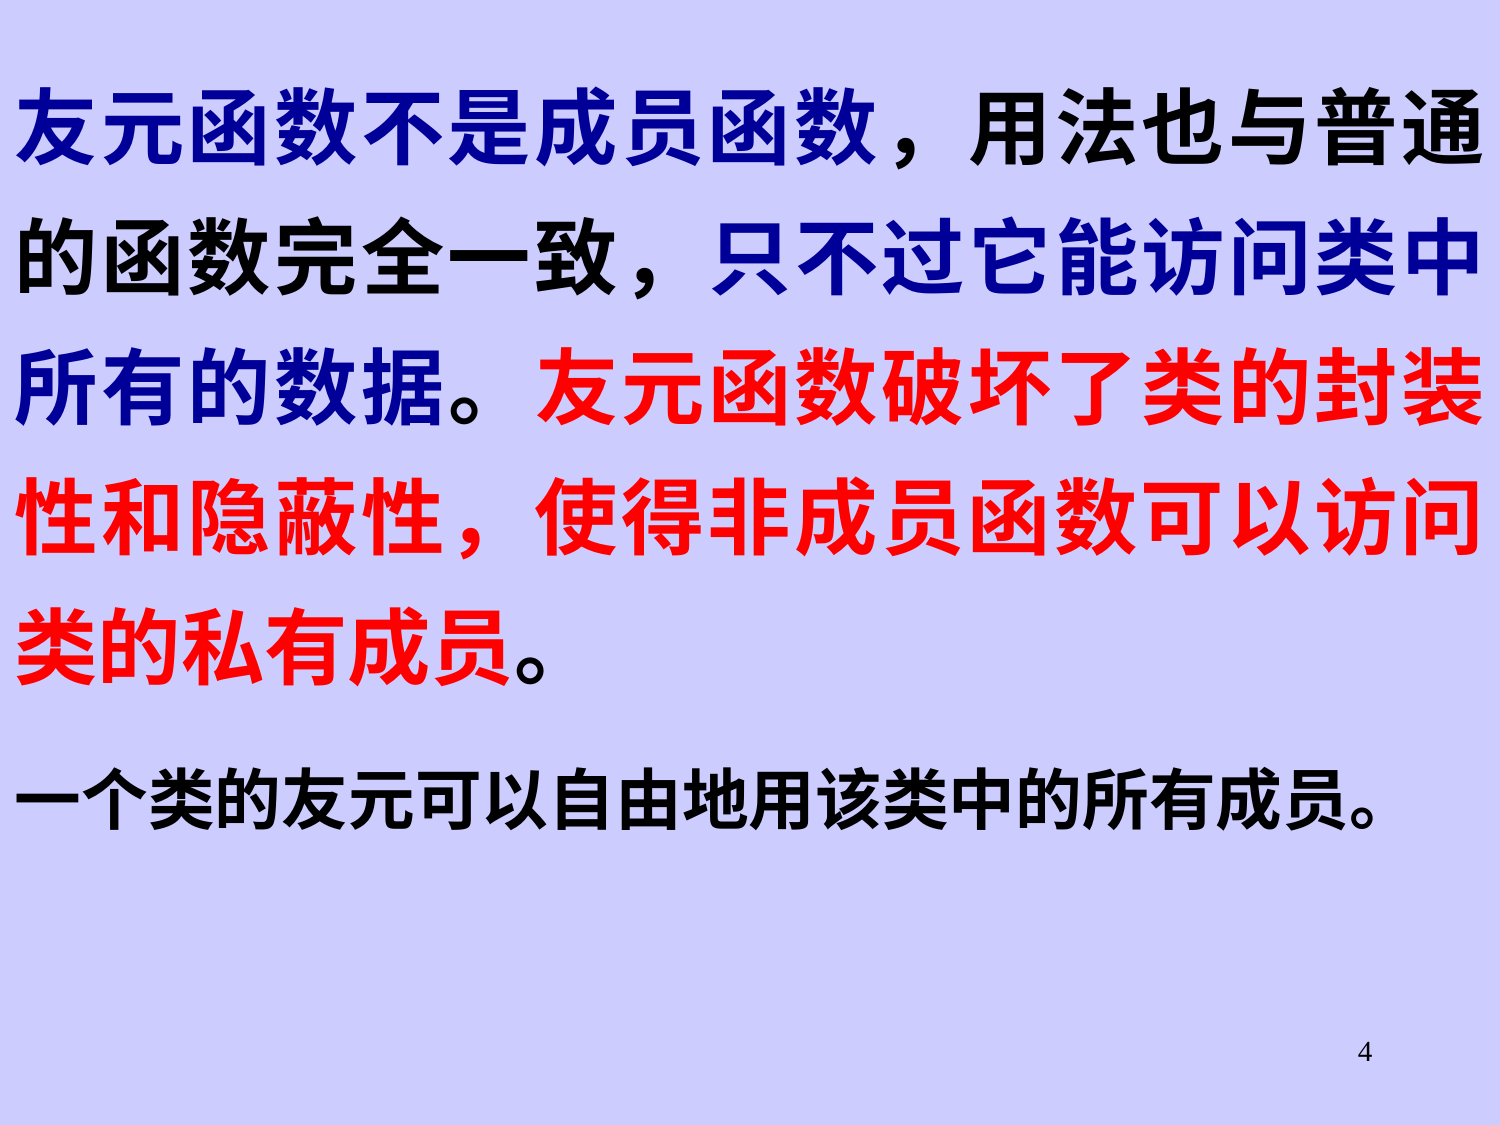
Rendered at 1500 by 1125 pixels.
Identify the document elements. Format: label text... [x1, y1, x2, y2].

text_box 友元函数不是成员函数，用法也与普通的函数完全一致，只不过它能访问类中所有的数据。友元函数破坏了类的封装性和隐蔽性，使得非成员函数可以访问类的私有成员。 [0, 37, 1500, 703]
text_box 一个类的友元可以自由地用该类中的所有成员。 [0, 749, 1500, 846]
text_box <编号> [1074, 1025, 1388, 1101]
